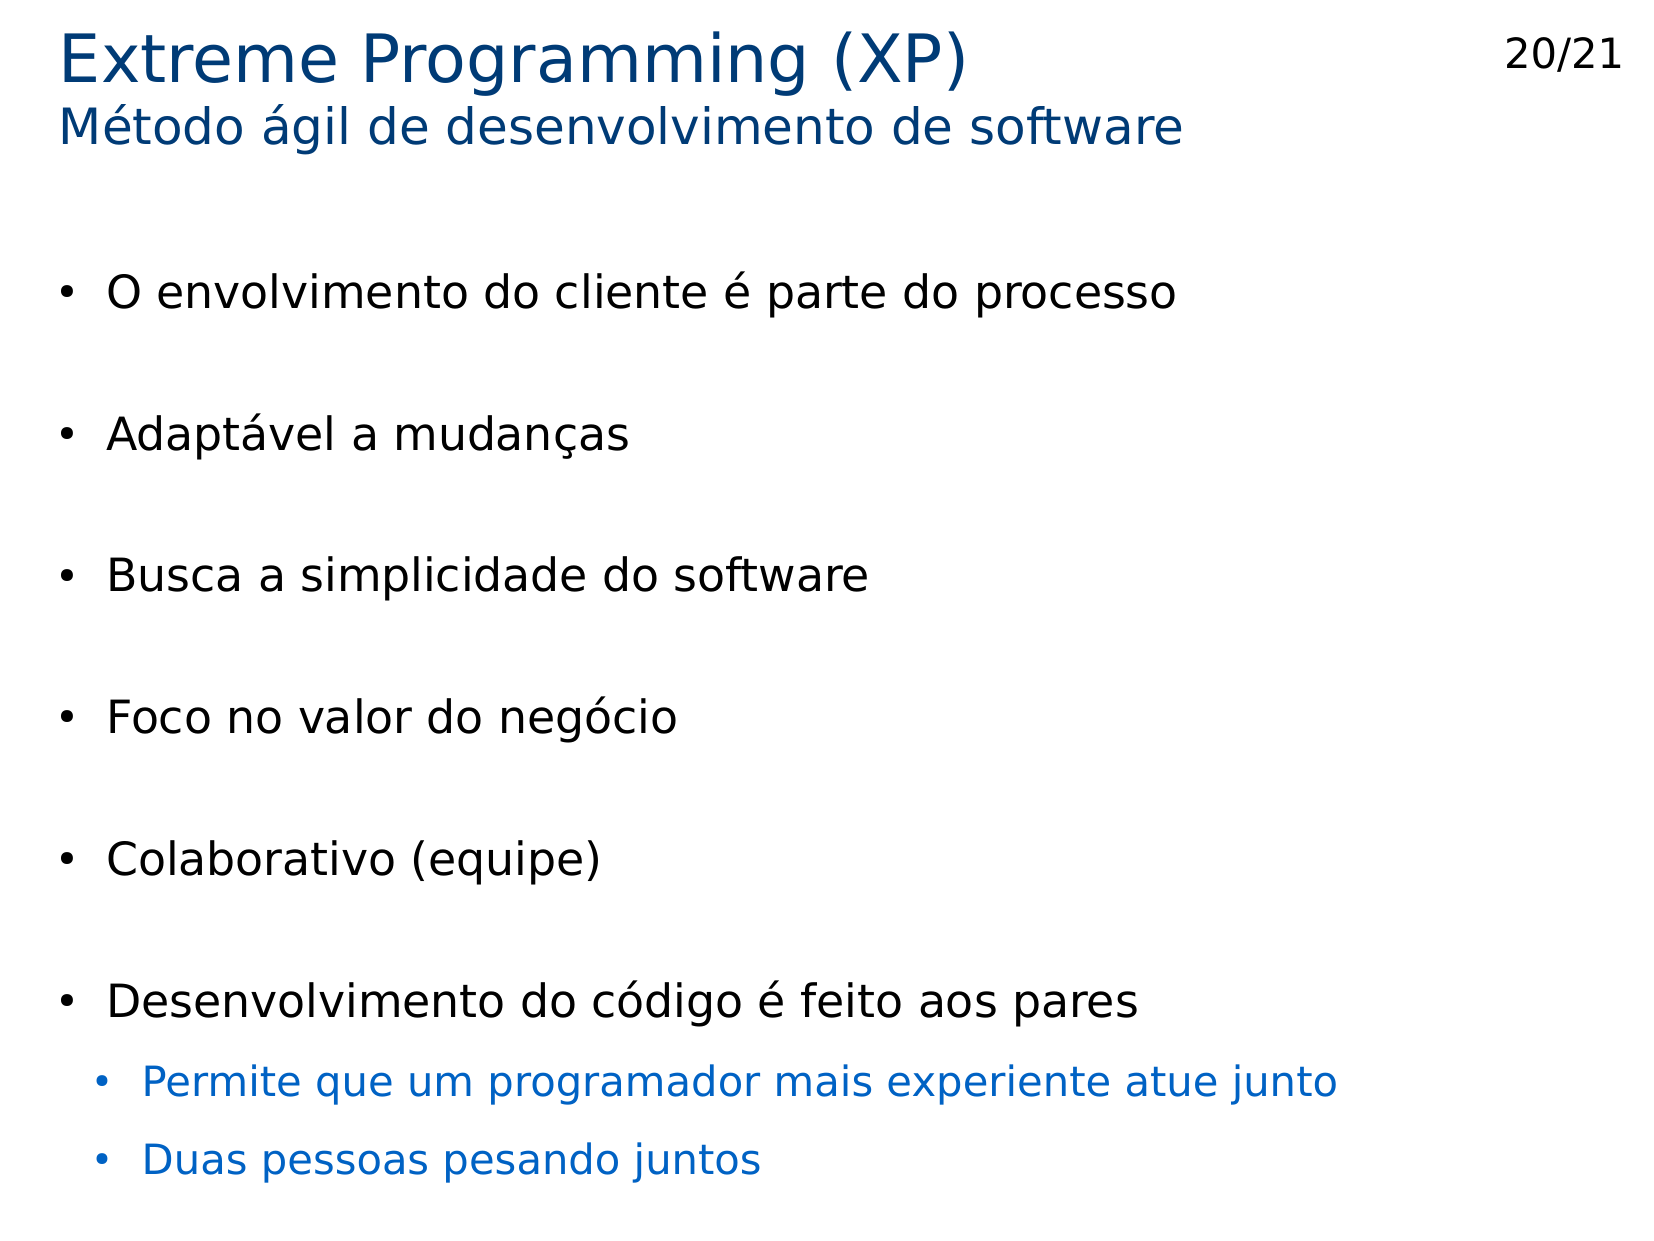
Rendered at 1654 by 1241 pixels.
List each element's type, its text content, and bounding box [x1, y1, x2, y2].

list O envolvimento do cliente é parte do processo Adaptável a mudanças Busca a simplicidade do software Foco no valor do negócio Colaborativo (equipe) Desenvolvimento do código é feito aos pares Permite que um programador mais experiente atue junto Duas pessoas pesando juntos [59, 265, 1625, 1211]
title Extreme Programming (XP) Método ágil de desenvolvimento de software [59, 20, 1506, 157]
